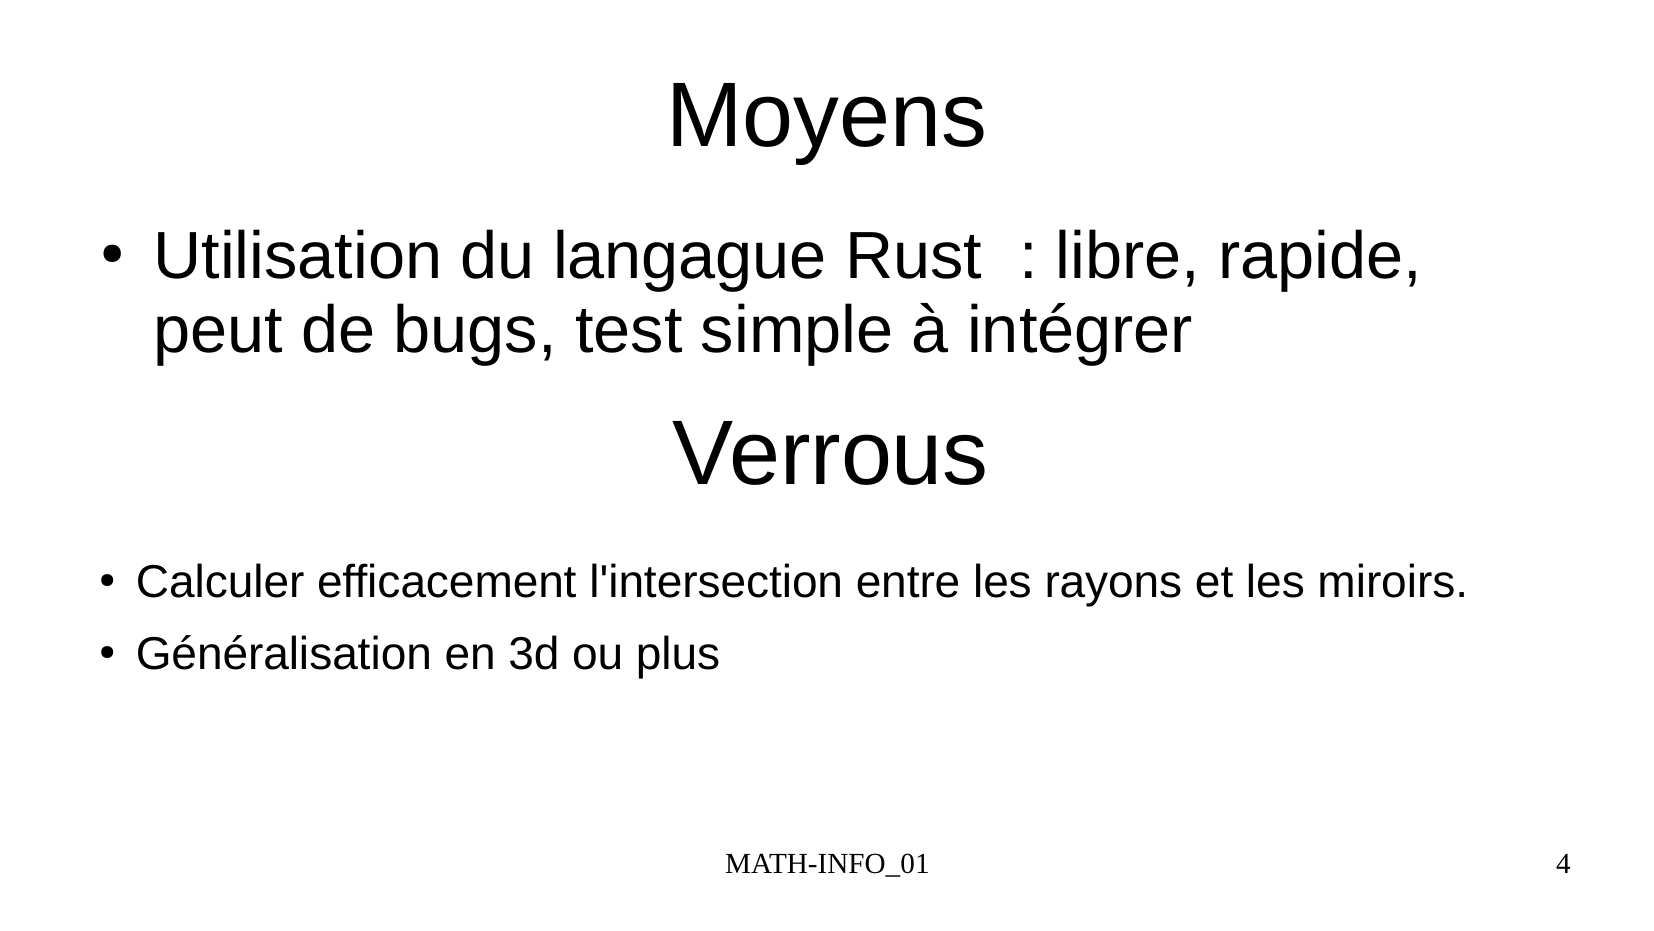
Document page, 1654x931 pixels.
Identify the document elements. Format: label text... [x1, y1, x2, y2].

list Calculer efficacement l'intersection entre les rayons et les miroirs. Généralisation en 3d ou plus [86, 555, 1576, 713]
title Moyens [82, 37, 1571, 193]
list Utilisation du langague Rust : libre, rapide, peut de bugs, test simple à intégrer [82, 217, 1571, 376]
title Verrous [86, 375, 1576, 531]
